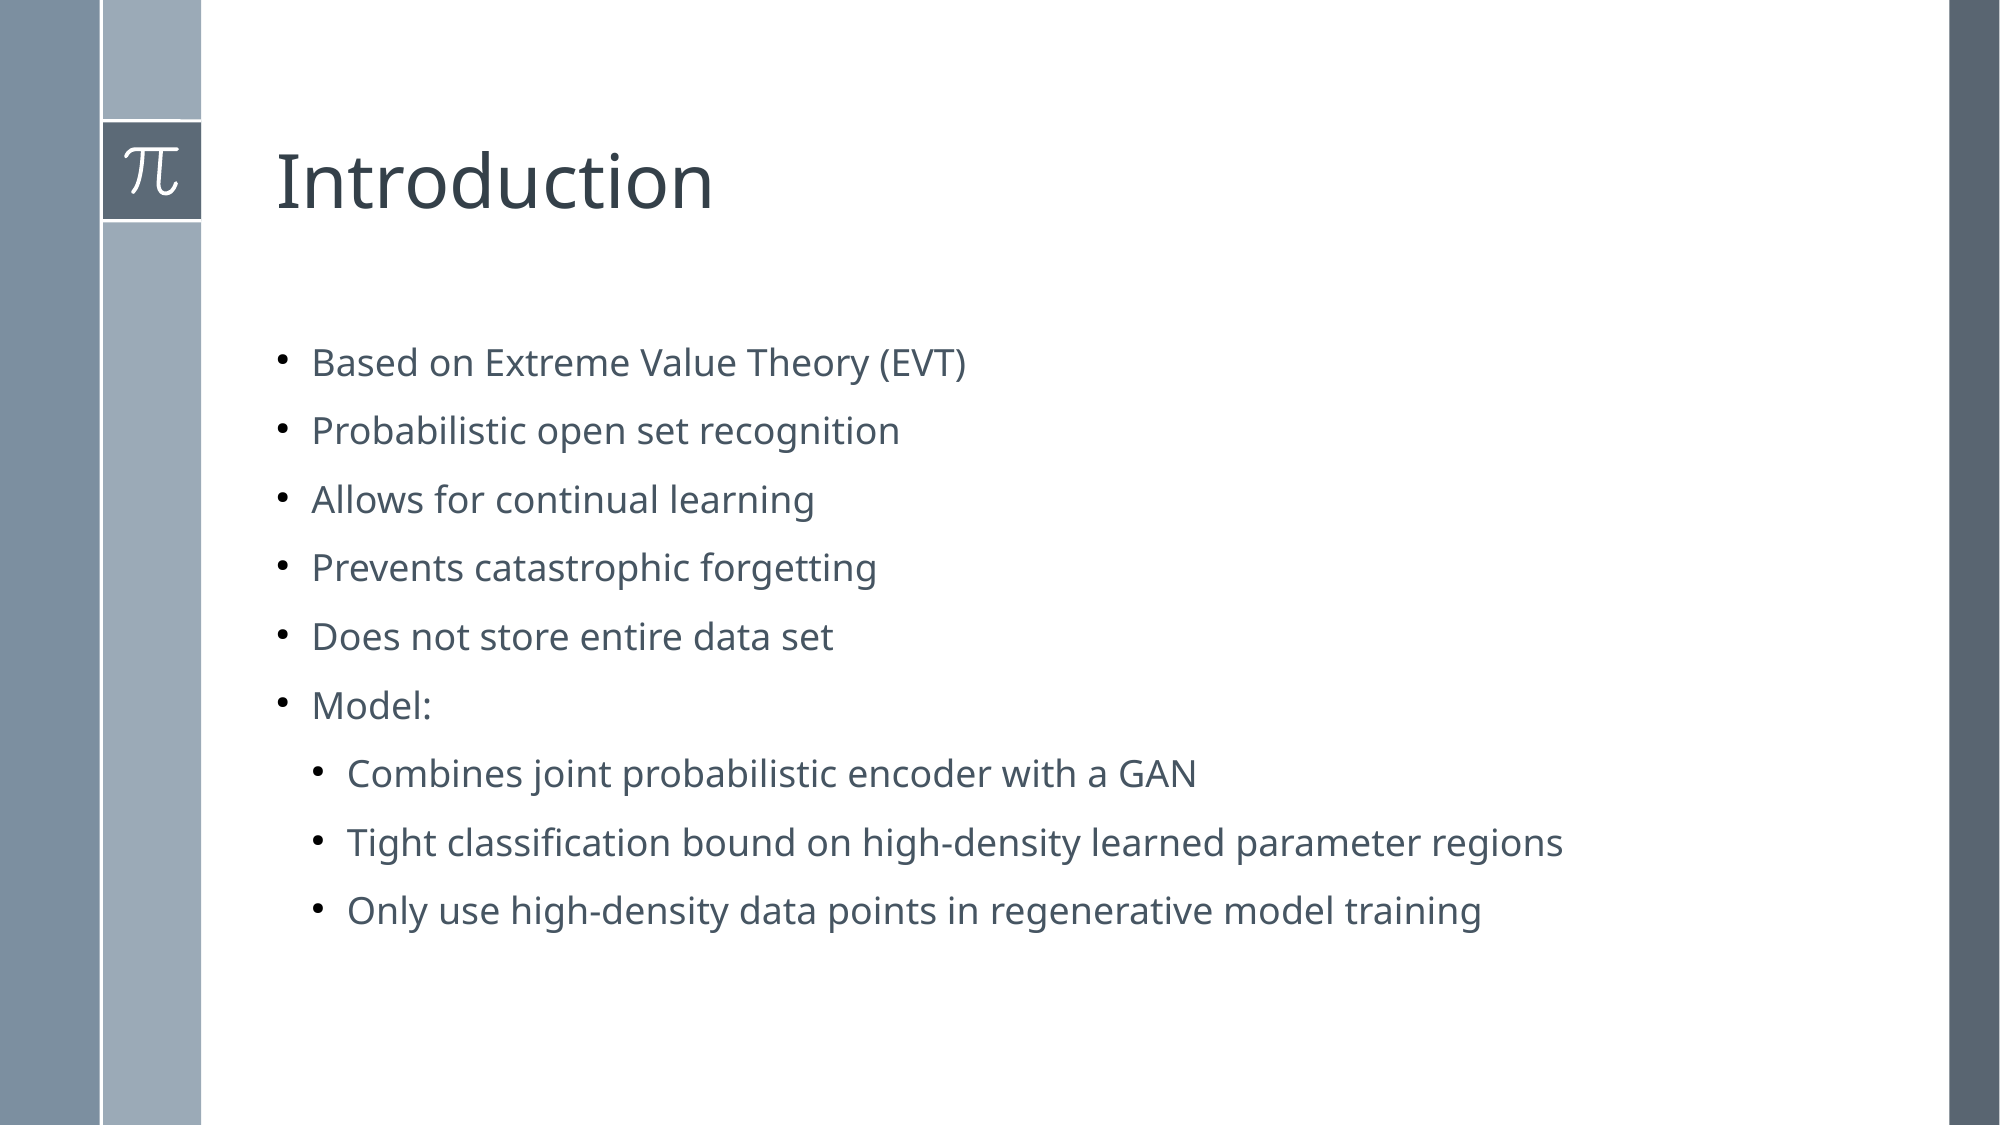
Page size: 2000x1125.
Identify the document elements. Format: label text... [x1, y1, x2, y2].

text_box Based on Extreme Value Theory (EVT) Probabilistic open set recognition Allows for continual learning Prevents catastrophic forgetting Does not store entire data set Model: Combines joint probabilistic encoder with a GAN Tight classification bound on high-density learned parameter regions Only use high-density data points in regenerative model training [261, 262, 1845, 1013]
text_box Introduction [261, 29, 1867, 233]
